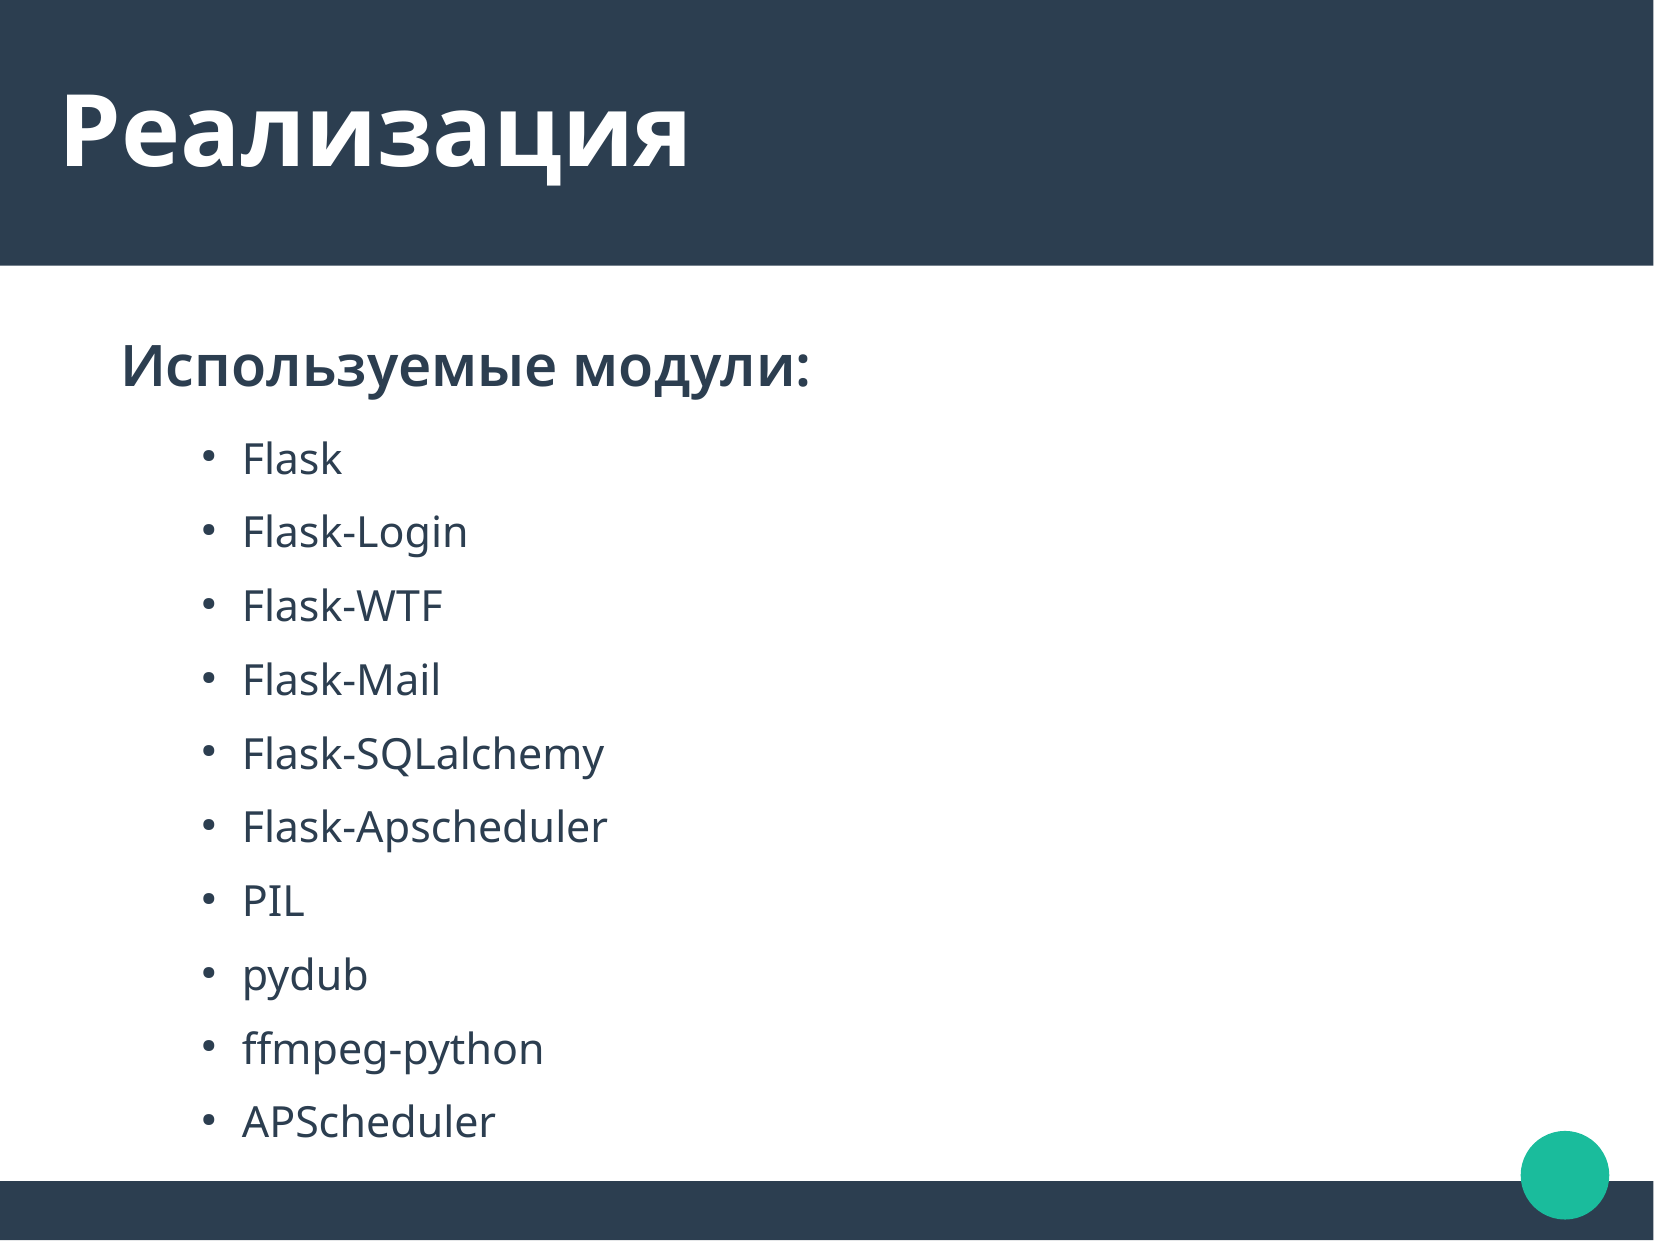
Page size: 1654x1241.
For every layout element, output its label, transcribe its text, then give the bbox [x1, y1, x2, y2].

title Реализация [59, 49, 1595, 207]
list Используемые модули: Flask Flask-Login Flask-WTF Flask-Mail Flask-SQLalchemy Flask-Apscheduler PIL pydub ffmpeg-python APScheduler [59, 324, 1595, 1152]
